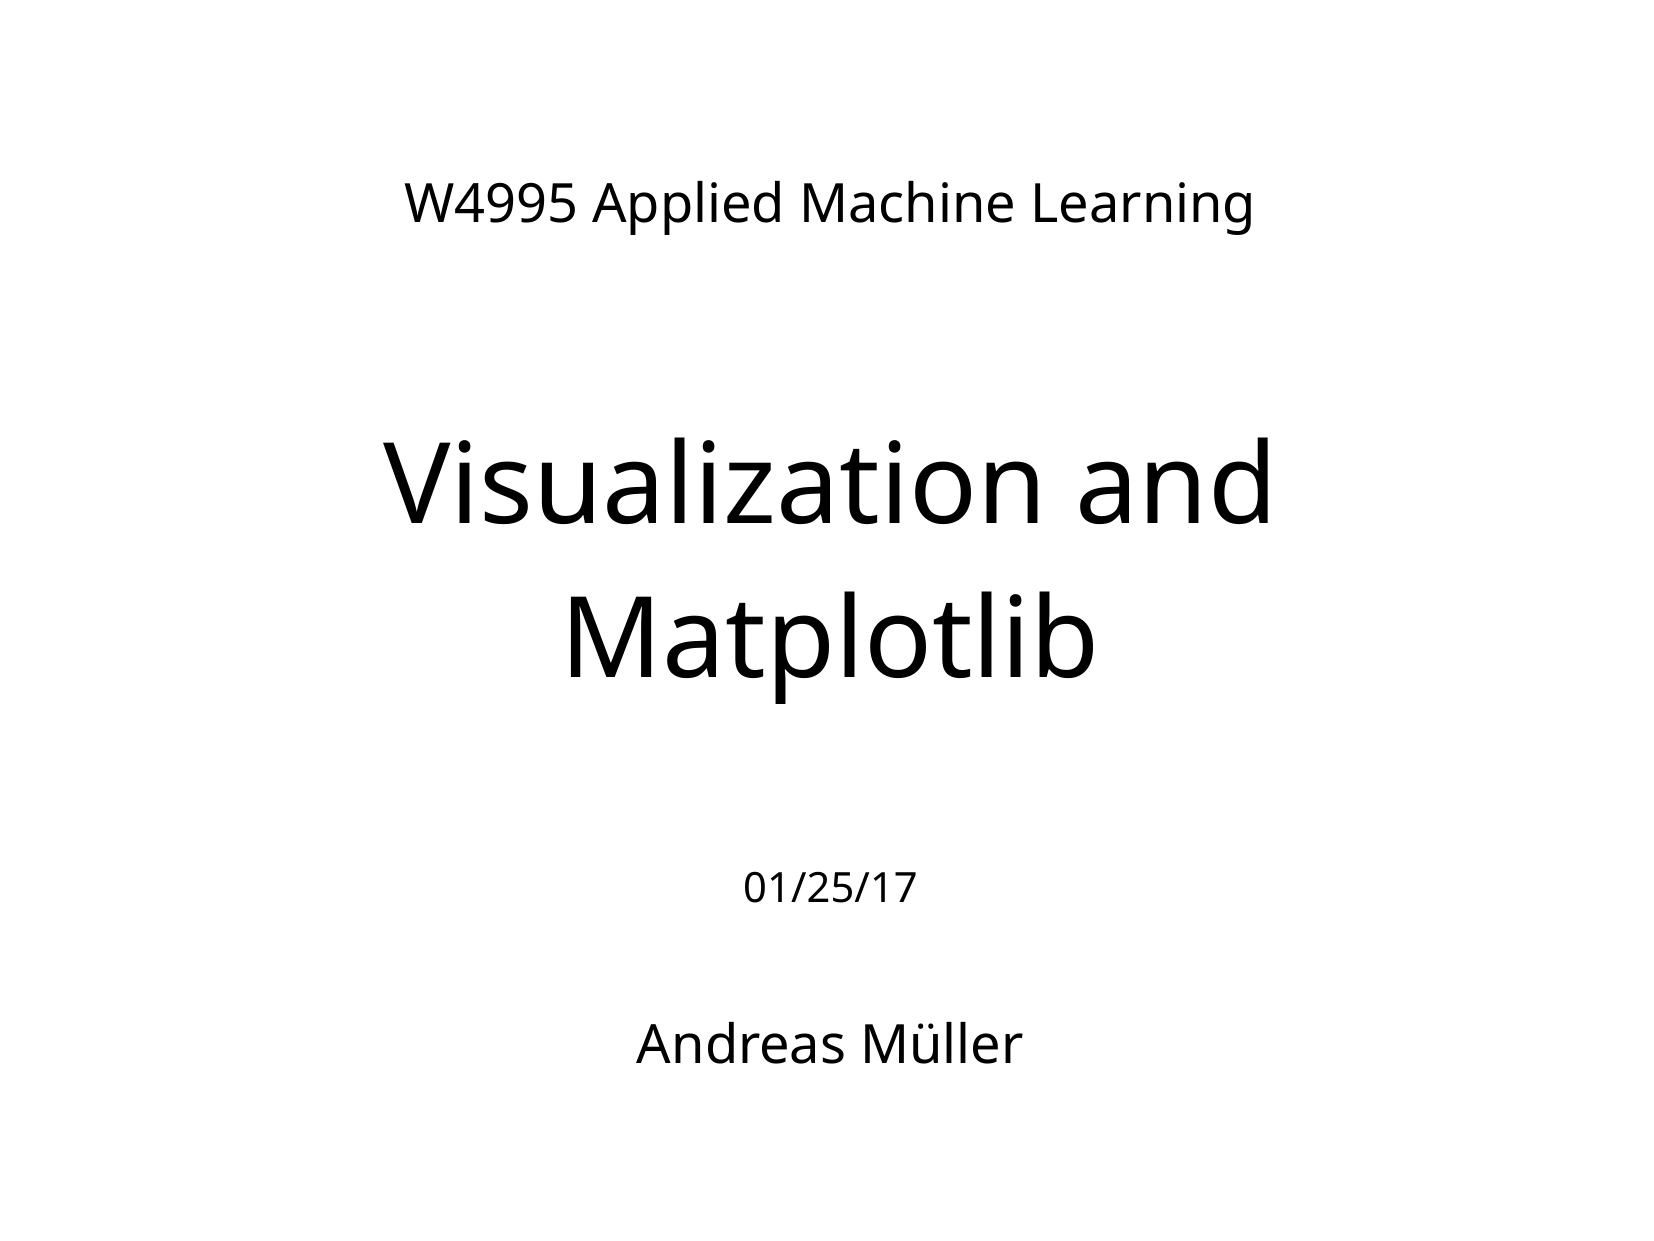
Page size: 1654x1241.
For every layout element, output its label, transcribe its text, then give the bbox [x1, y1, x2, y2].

text_box W4995 Applied Machine Learning Visualization and Matplotlib 01/25/17 Andreas Müller [86, 142, 1575, 1103]
